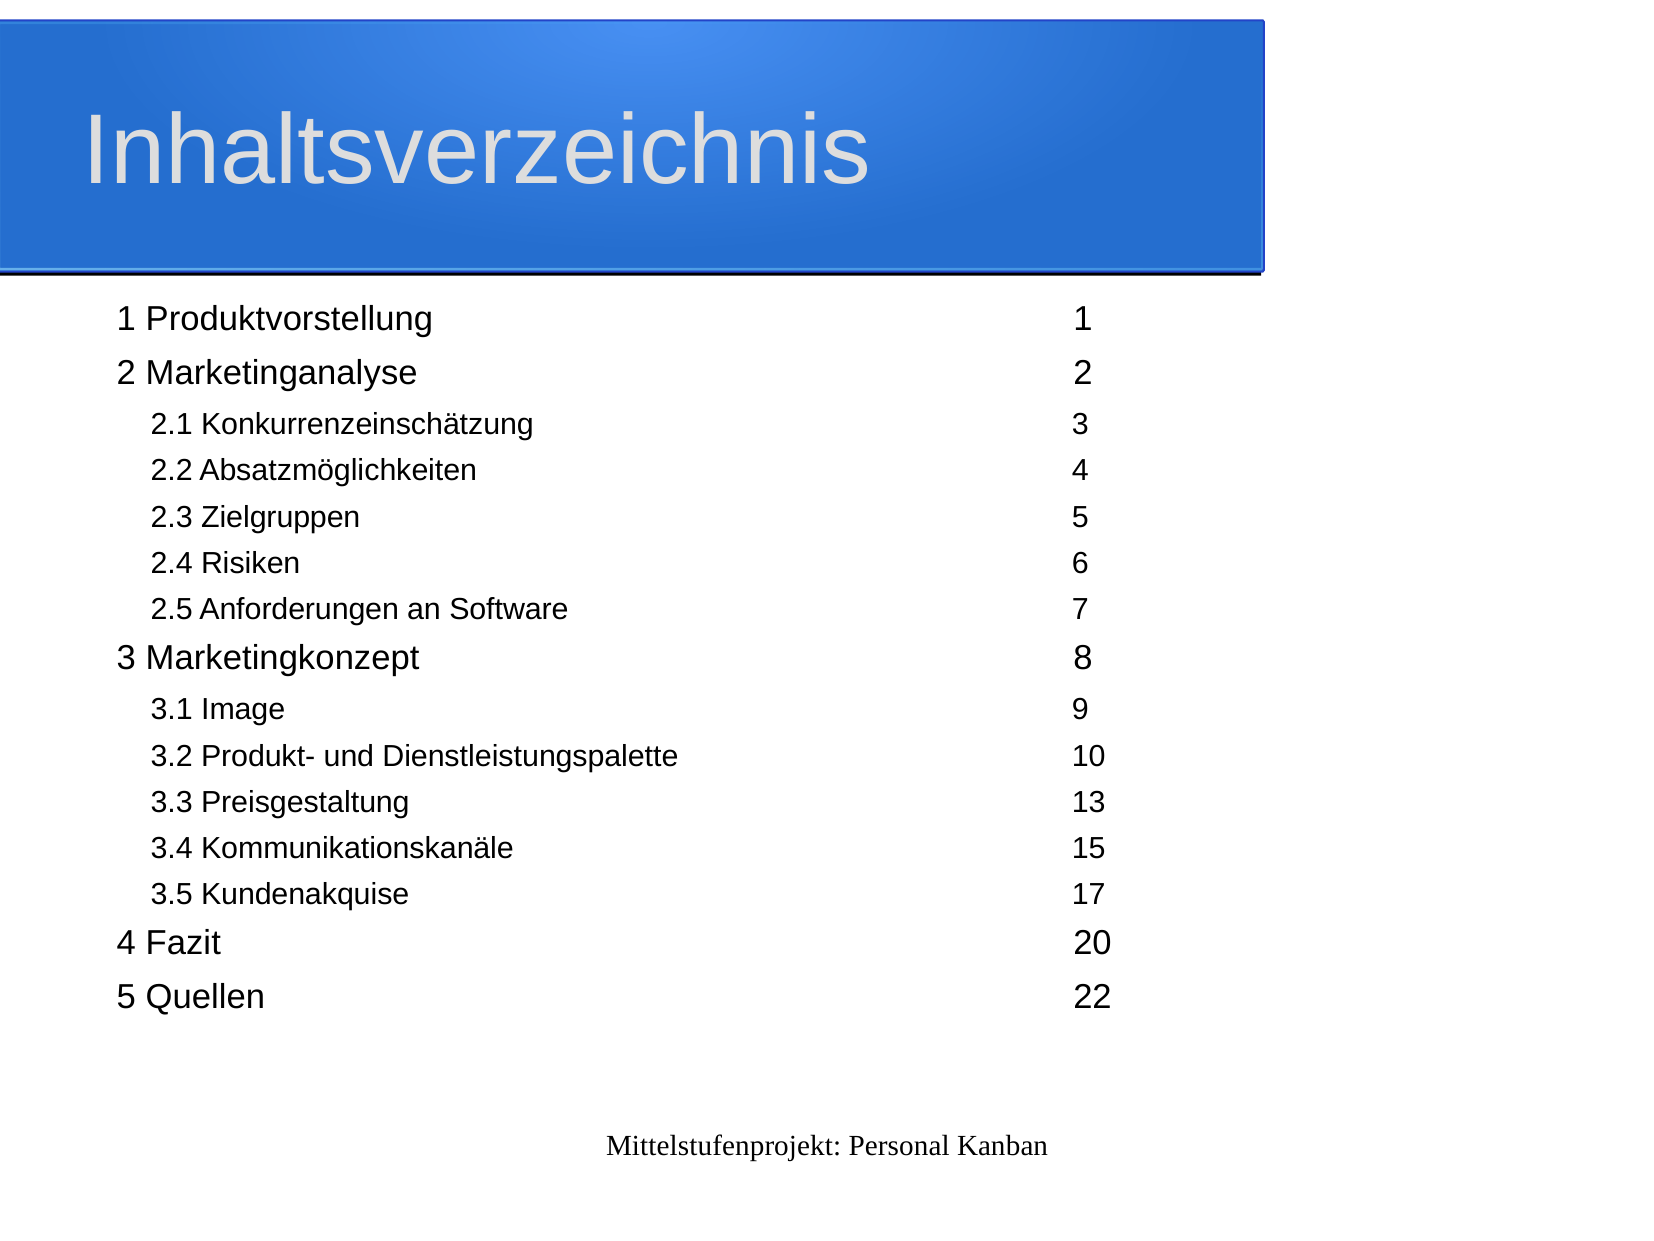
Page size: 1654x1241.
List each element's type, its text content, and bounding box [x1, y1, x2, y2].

list 1 Produktvorstellung 1 2 Marketinganalyse 2 2.1 Konkurrenzeinschätzung 3 2.2 Absatzmöglichkeiten 4 2.3 Zielgruppen 5 2.4 Risiken 6 2.5 Anforderungen an Software 7 3 Marketingkonzept 8 3.1 Image 9 3.2 Produkt- und Dienstleistungspalette 10 3.3 Preisgestaltung 13 3.4 Kommunikationskanäle 15 3.5 Kundenakquise 17 4 Fazit 20 5 Quellen 22 [82, 299, 1571, 1019]
title Inhaltsverzeichnis [82, 47, 1235, 252]
